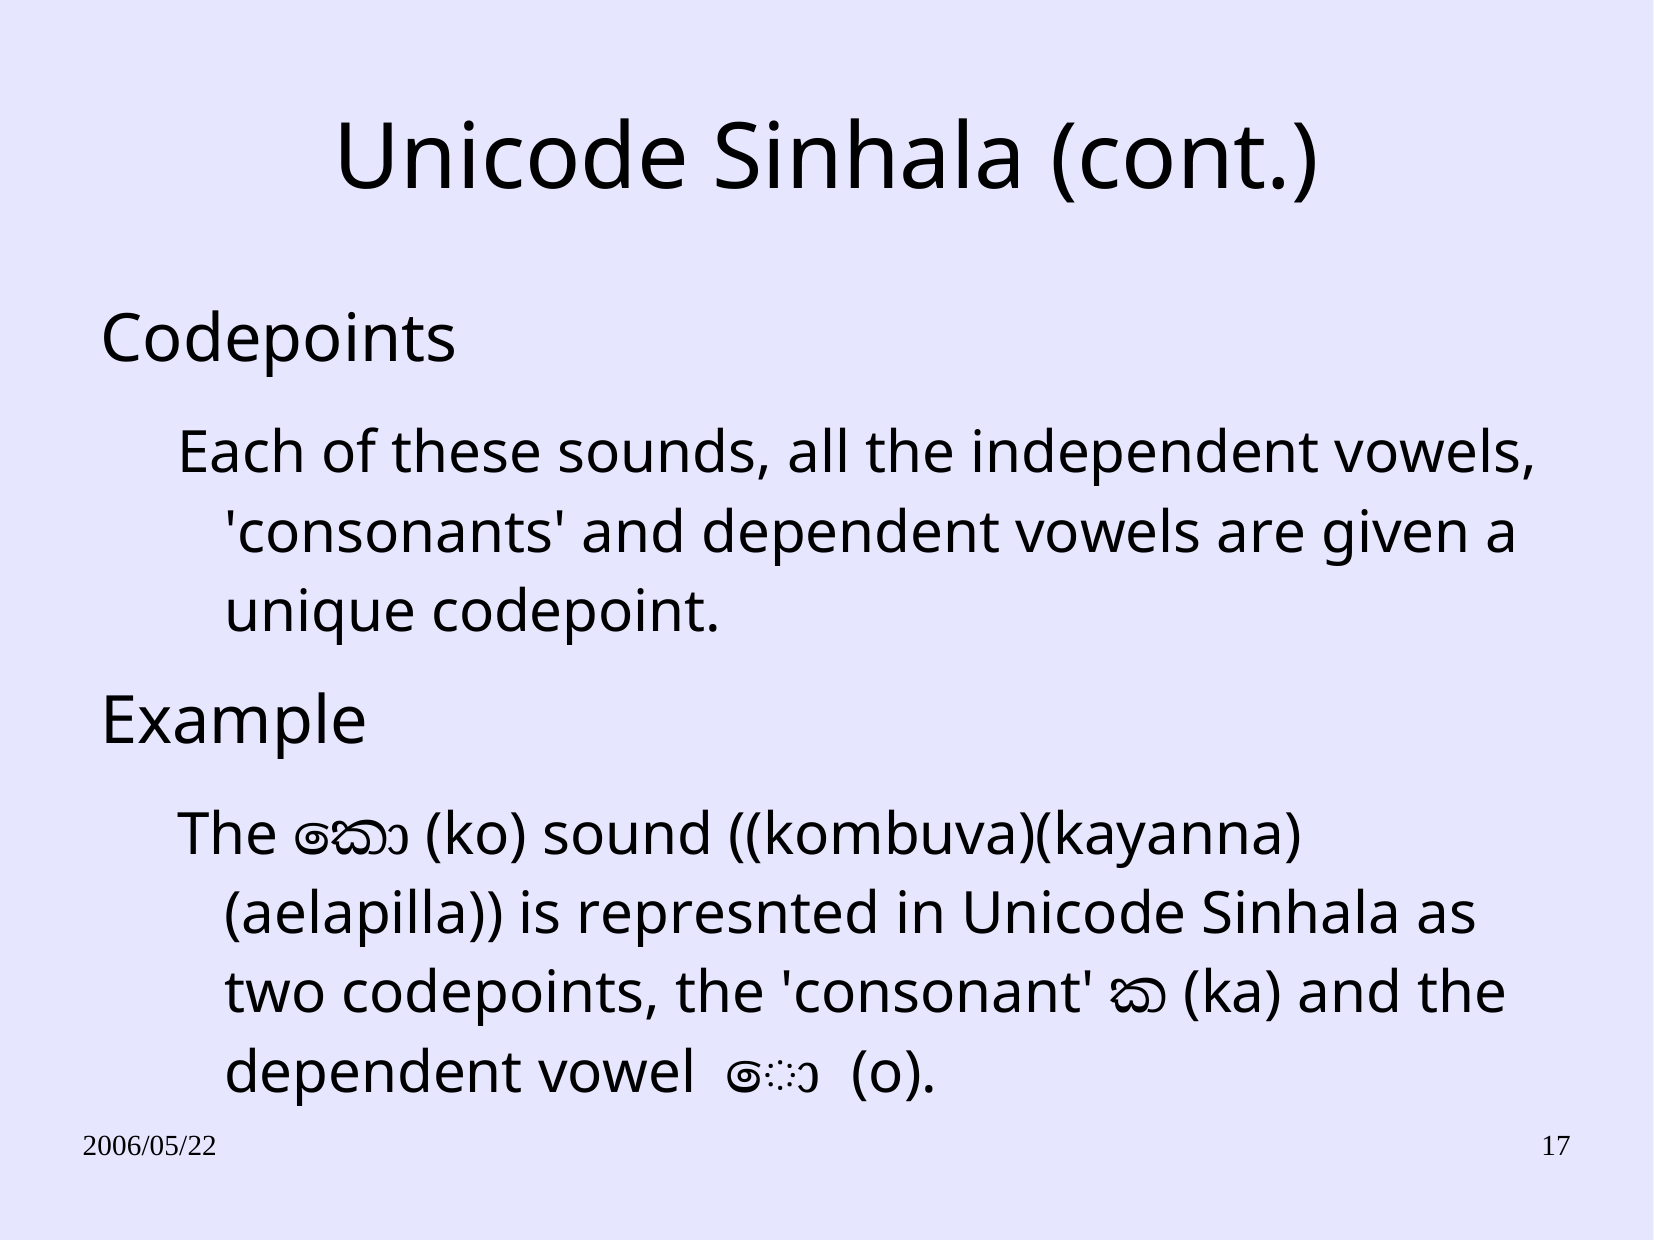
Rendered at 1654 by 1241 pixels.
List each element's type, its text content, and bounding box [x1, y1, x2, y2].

title Unicode Sinhala (cont.) [82, 56, 1571, 250]
list Codepoints Each of these sounds, all the independent vowels, 'consonants' and dependent vowels are given a unique codepoint. Example The කො (ko) sound ((kombuva)(kayanna)(aelapilla)) is represnted in Unicode Sinhala as two codepoints, the 'consonant' ක (ka) and the dependent vowel ො (o). [82, 290, 1571, 1094]
